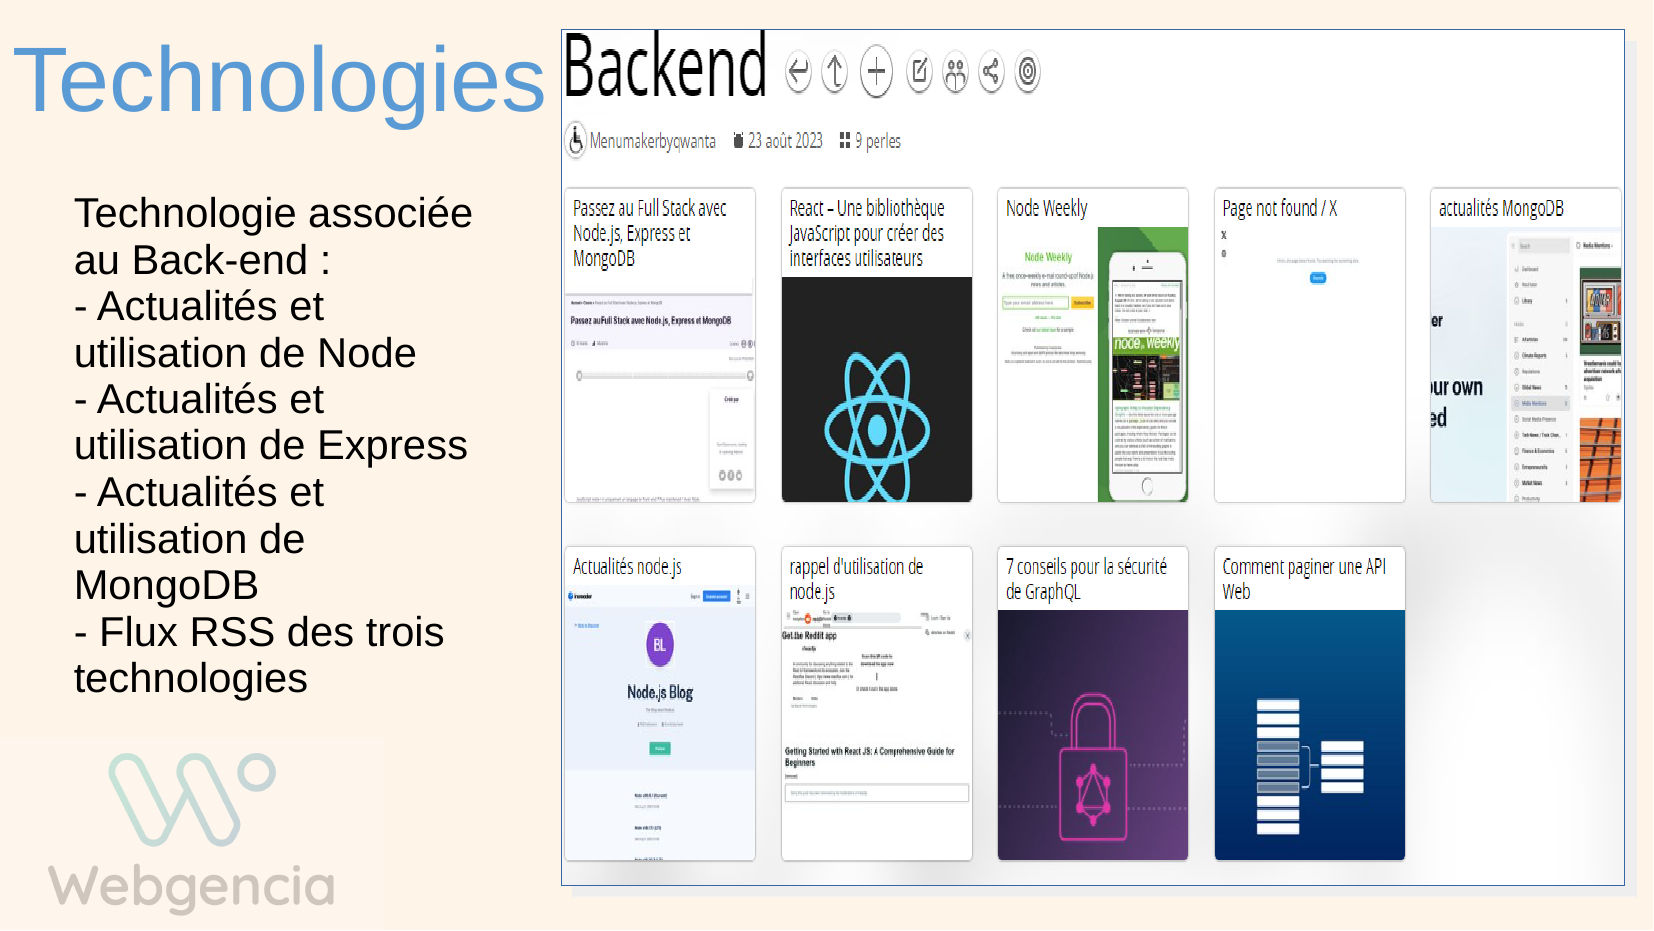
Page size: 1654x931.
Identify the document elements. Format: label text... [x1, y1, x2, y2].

picture [0, 738, 384, 931]
text_box Technologie associée au Back-end : - Actualités et utilisation de Node - Actualités et utilisation de Express - Actualités et utilisation de MongoDB - Flux RSS des trois technologies [59, 182, 502, 709]
title Technologies [0, 12, 562, 148]
picture [561, 29, 1625, 886]
